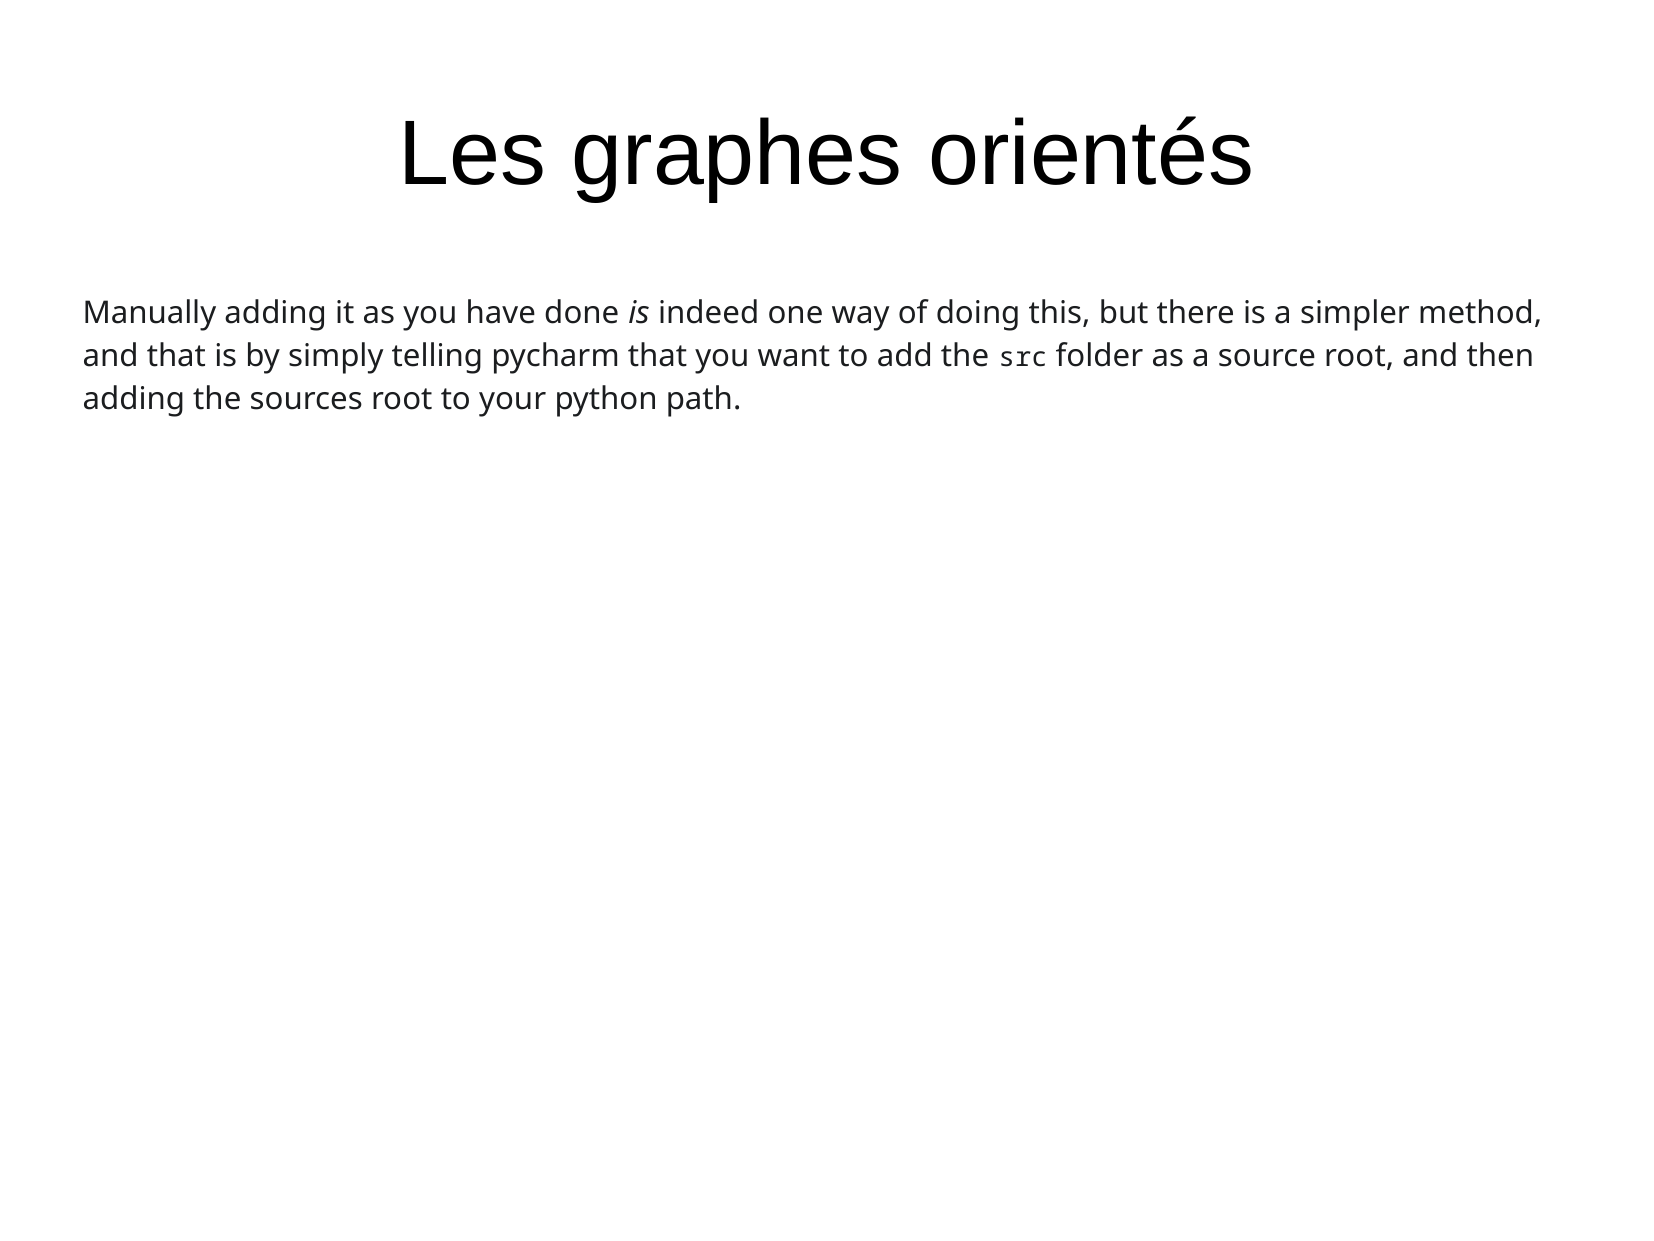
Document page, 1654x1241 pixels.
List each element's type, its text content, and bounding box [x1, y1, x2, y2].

list Manually adding it as you have done is indeed one way of doing this, but there is a simpler method, and that is by simply telling pycharm that you want to add the src folder as a source root, and then adding the sources root to your python path. [82, 290, 1571, 1010]
title Les graphes orientés [82, 49, 1571, 257]
